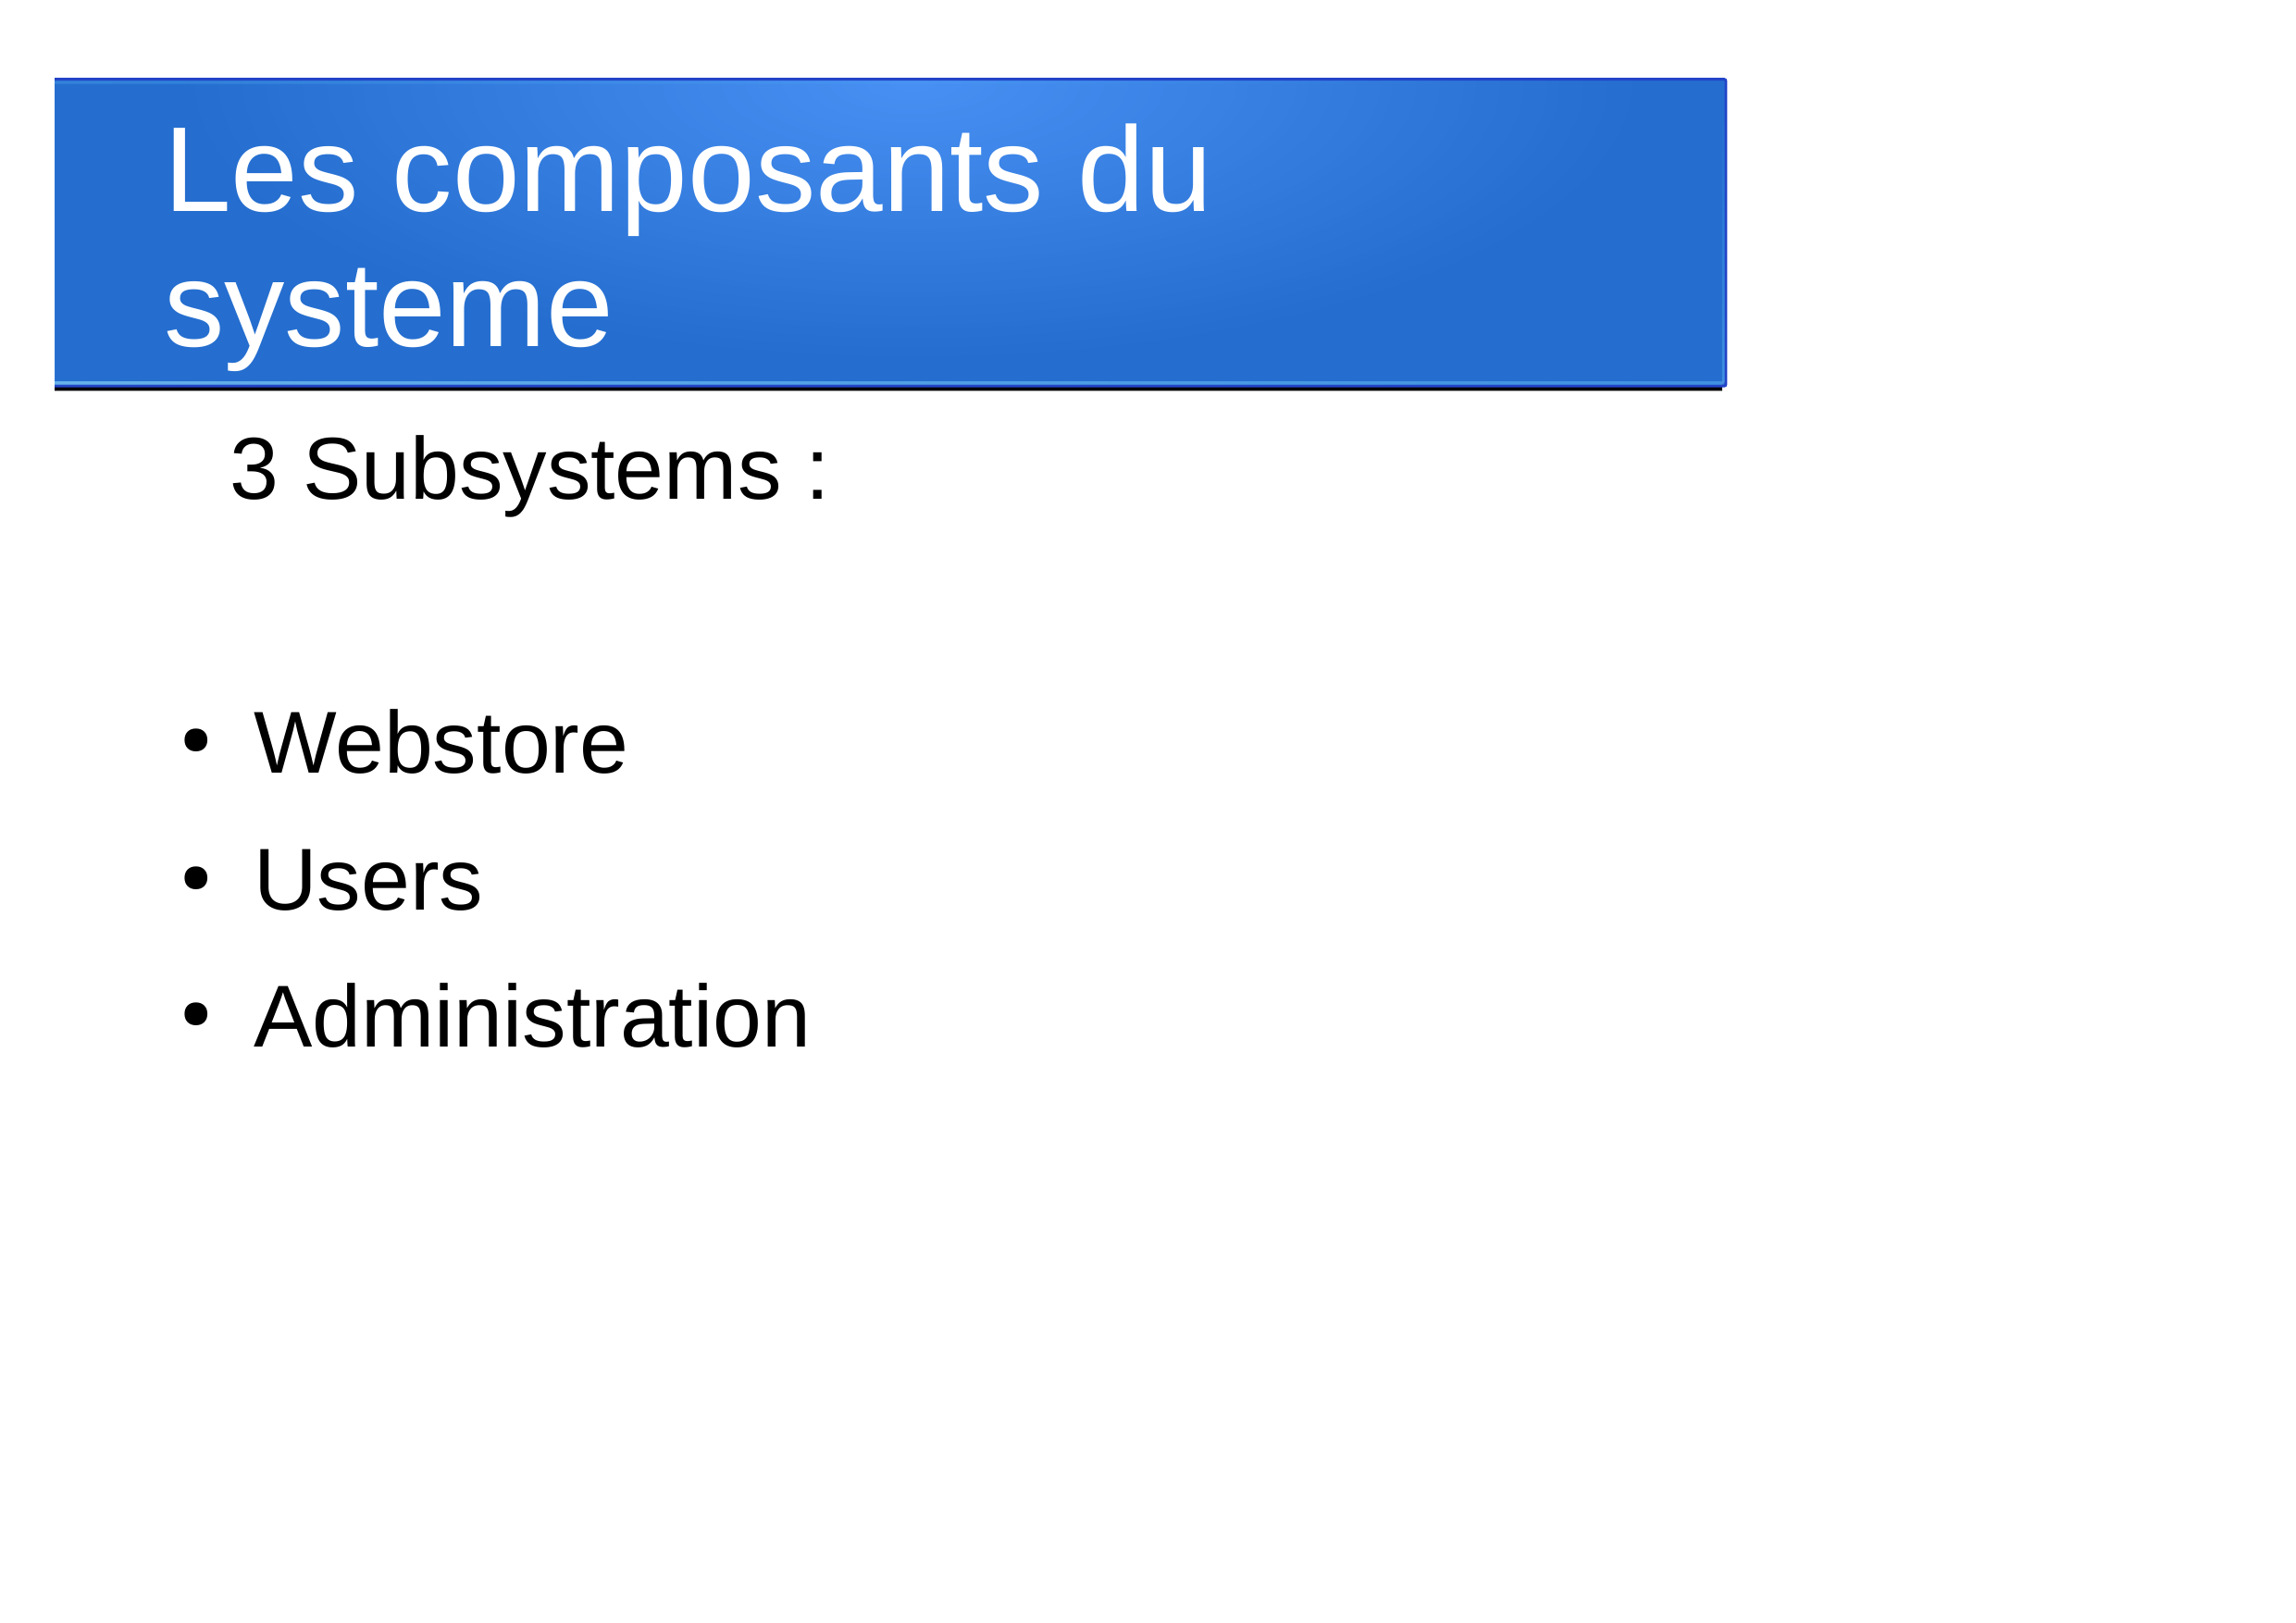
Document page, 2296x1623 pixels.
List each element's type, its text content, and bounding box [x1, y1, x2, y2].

list 3 Subsystems : Webstore Users Administration [164, 419, 2132, 1298]
title Les composants du systeme [164, 102, 1687, 373]
